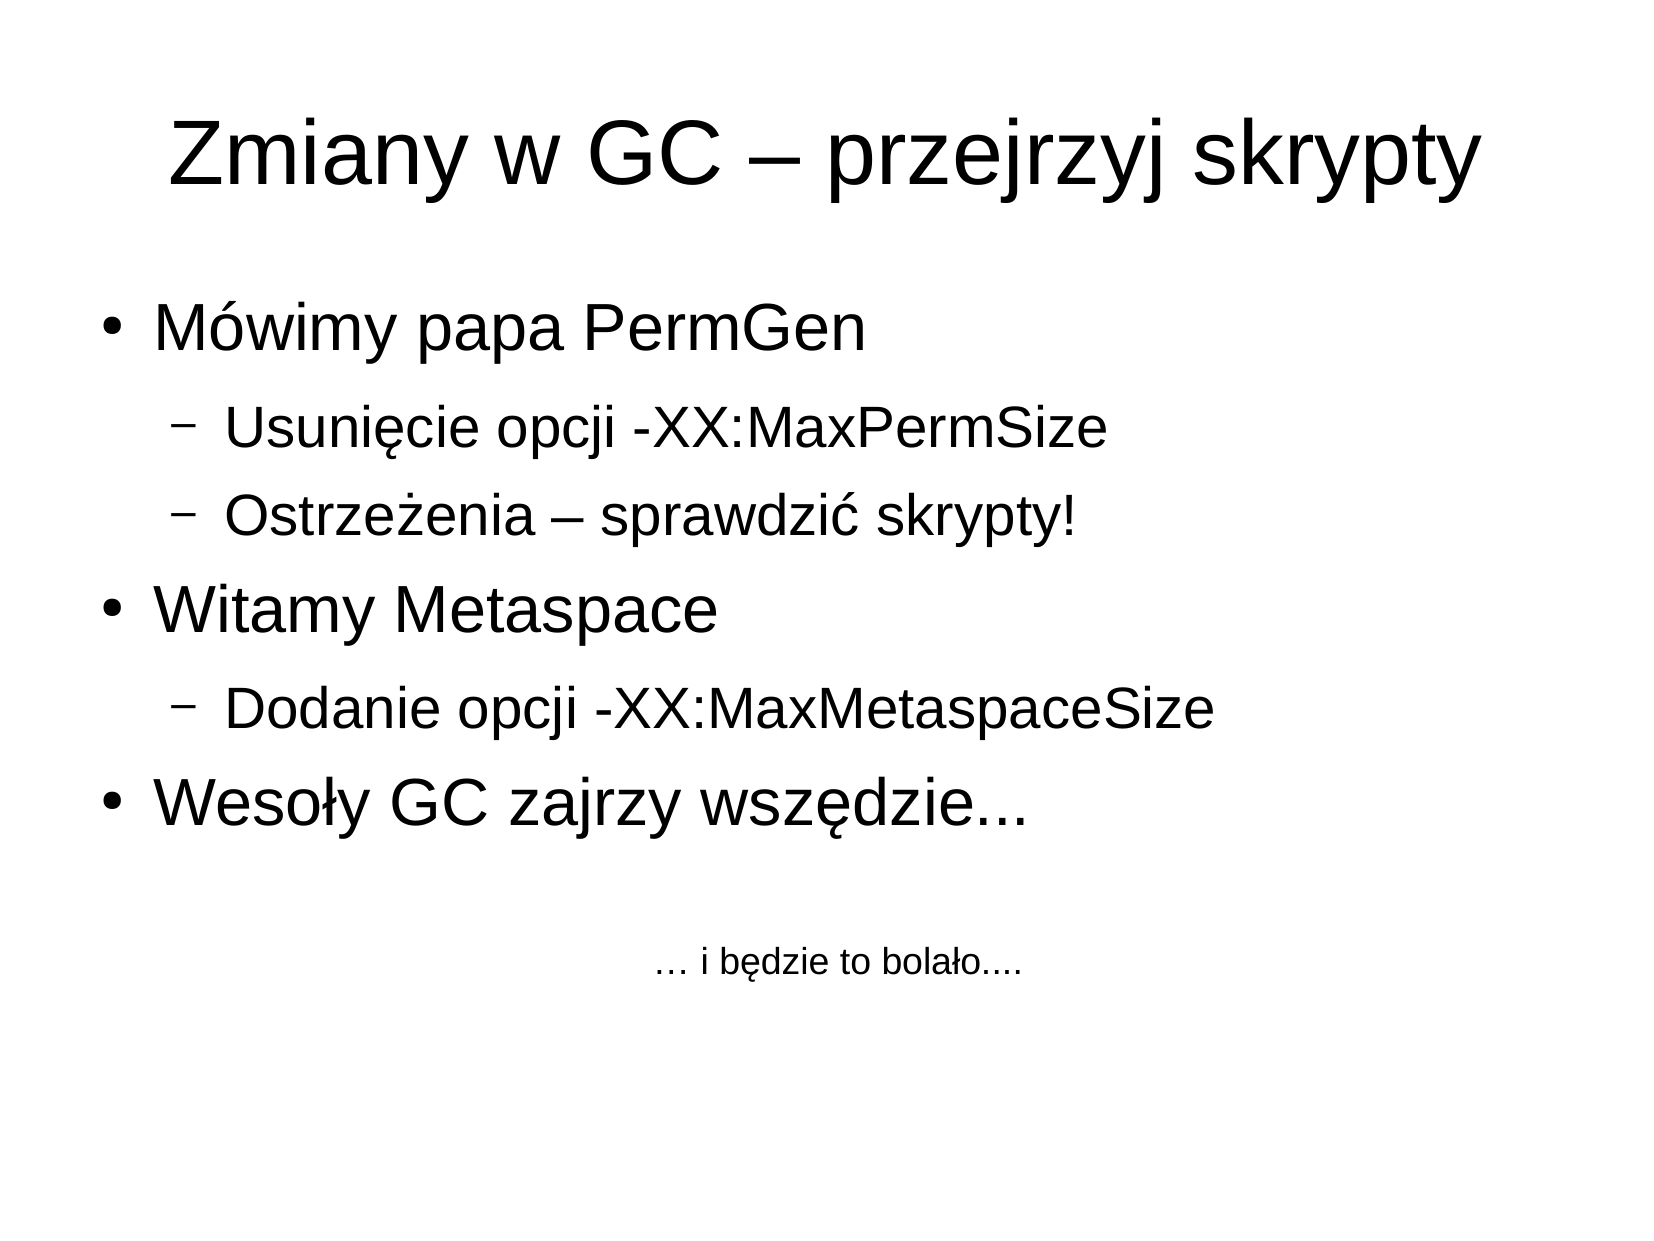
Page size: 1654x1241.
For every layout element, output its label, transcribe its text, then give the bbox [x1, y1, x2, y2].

title Zmiany w GC – przejrzyj skrypty [82, 49, 1571, 257]
list Mówimy papa PermGen Usunięcie opcji -XX:MaxPermSize Ostrzeżenia – sprawdzić skrypty! Witamy Metaspace Dodanie opcji -XX:MaxMetaspaceSize Wesoły GC zajrzy wszędzie... [82, 290, 1538, 1010]
text_box … i będzie to bolało.... [637, 933, 1038, 990]
